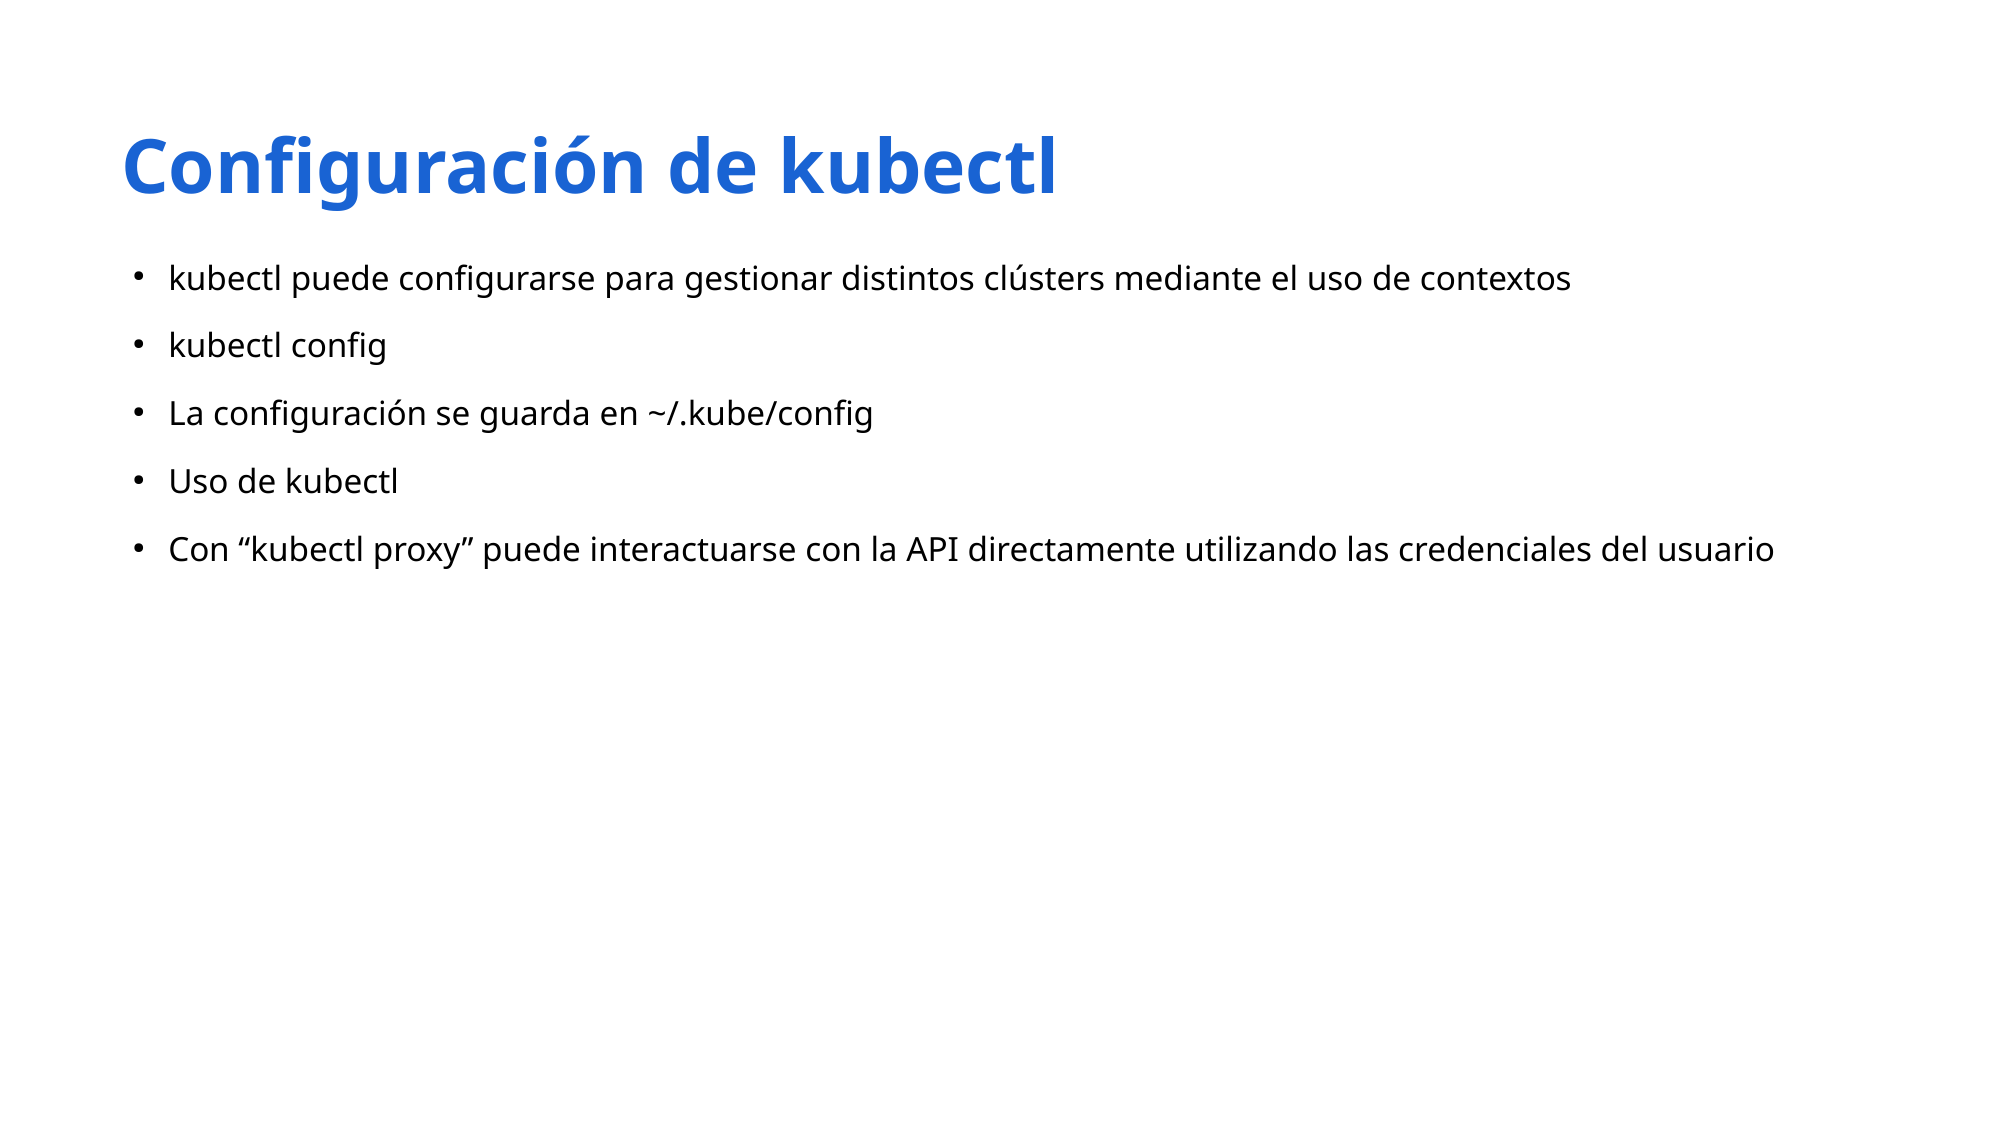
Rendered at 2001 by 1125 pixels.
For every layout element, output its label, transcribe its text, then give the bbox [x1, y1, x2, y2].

text_box Configuración de kubectl [106, 106, 1878, 293]
text_box kubectl puede configurarse para gestionar distintos clústers mediante el uso de contextos kubectl config La configuración se guarda en ~/.kube/config Uso de kubectl Con “kubectl proxy” puede interactuarse con la API directamente utilizando las credenciales del usuario [118, 224, 1831, 1106]
